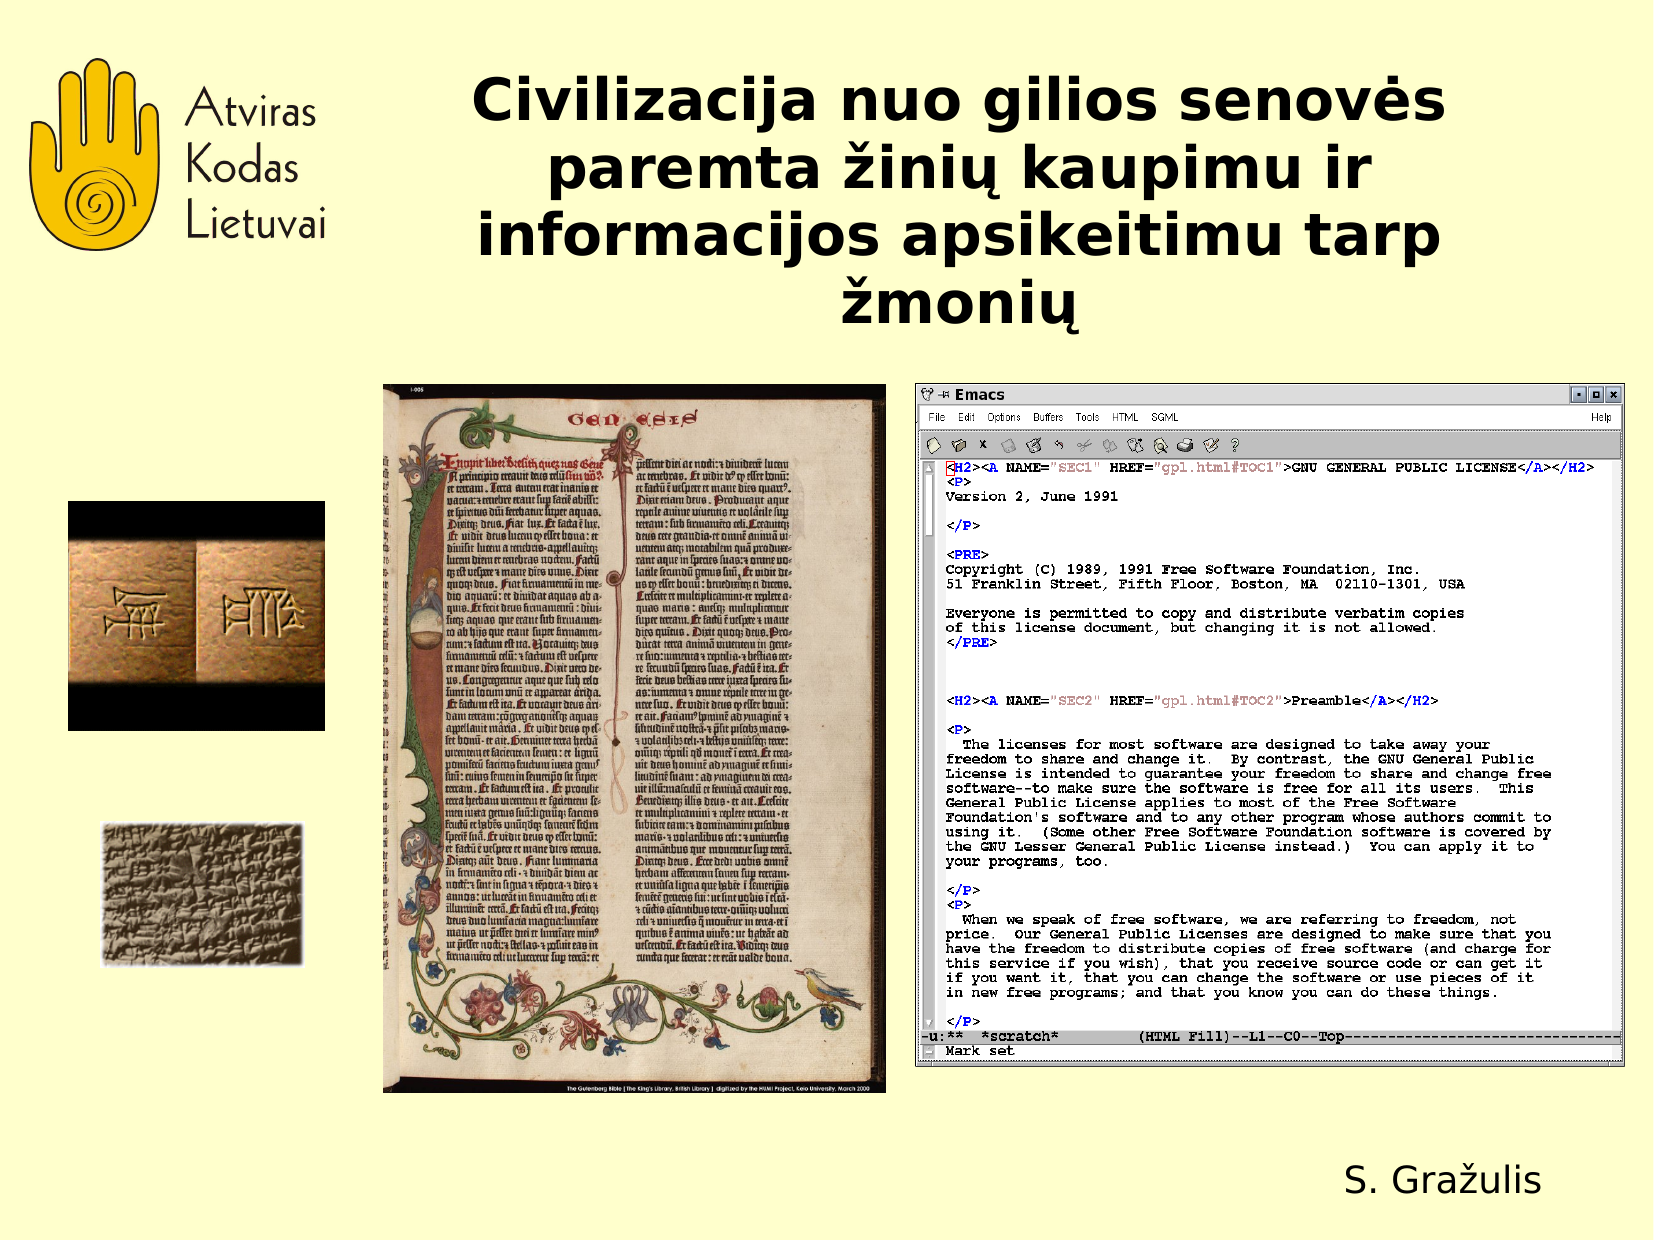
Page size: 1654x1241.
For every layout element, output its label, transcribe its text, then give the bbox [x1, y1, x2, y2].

picture [29, 58, 325, 251]
picture [383, 384, 886, 1093]
text_box Civilizacija nuo gilios senovės paremta žinių kaupimu ir informacijos apsikeitimu tarp žmonių [383, 59, 1536, 357]
picture [68, 501, 325, 731]
picture [100, 821, 305, 968]
picture [915, 383, 1625, 1067]
